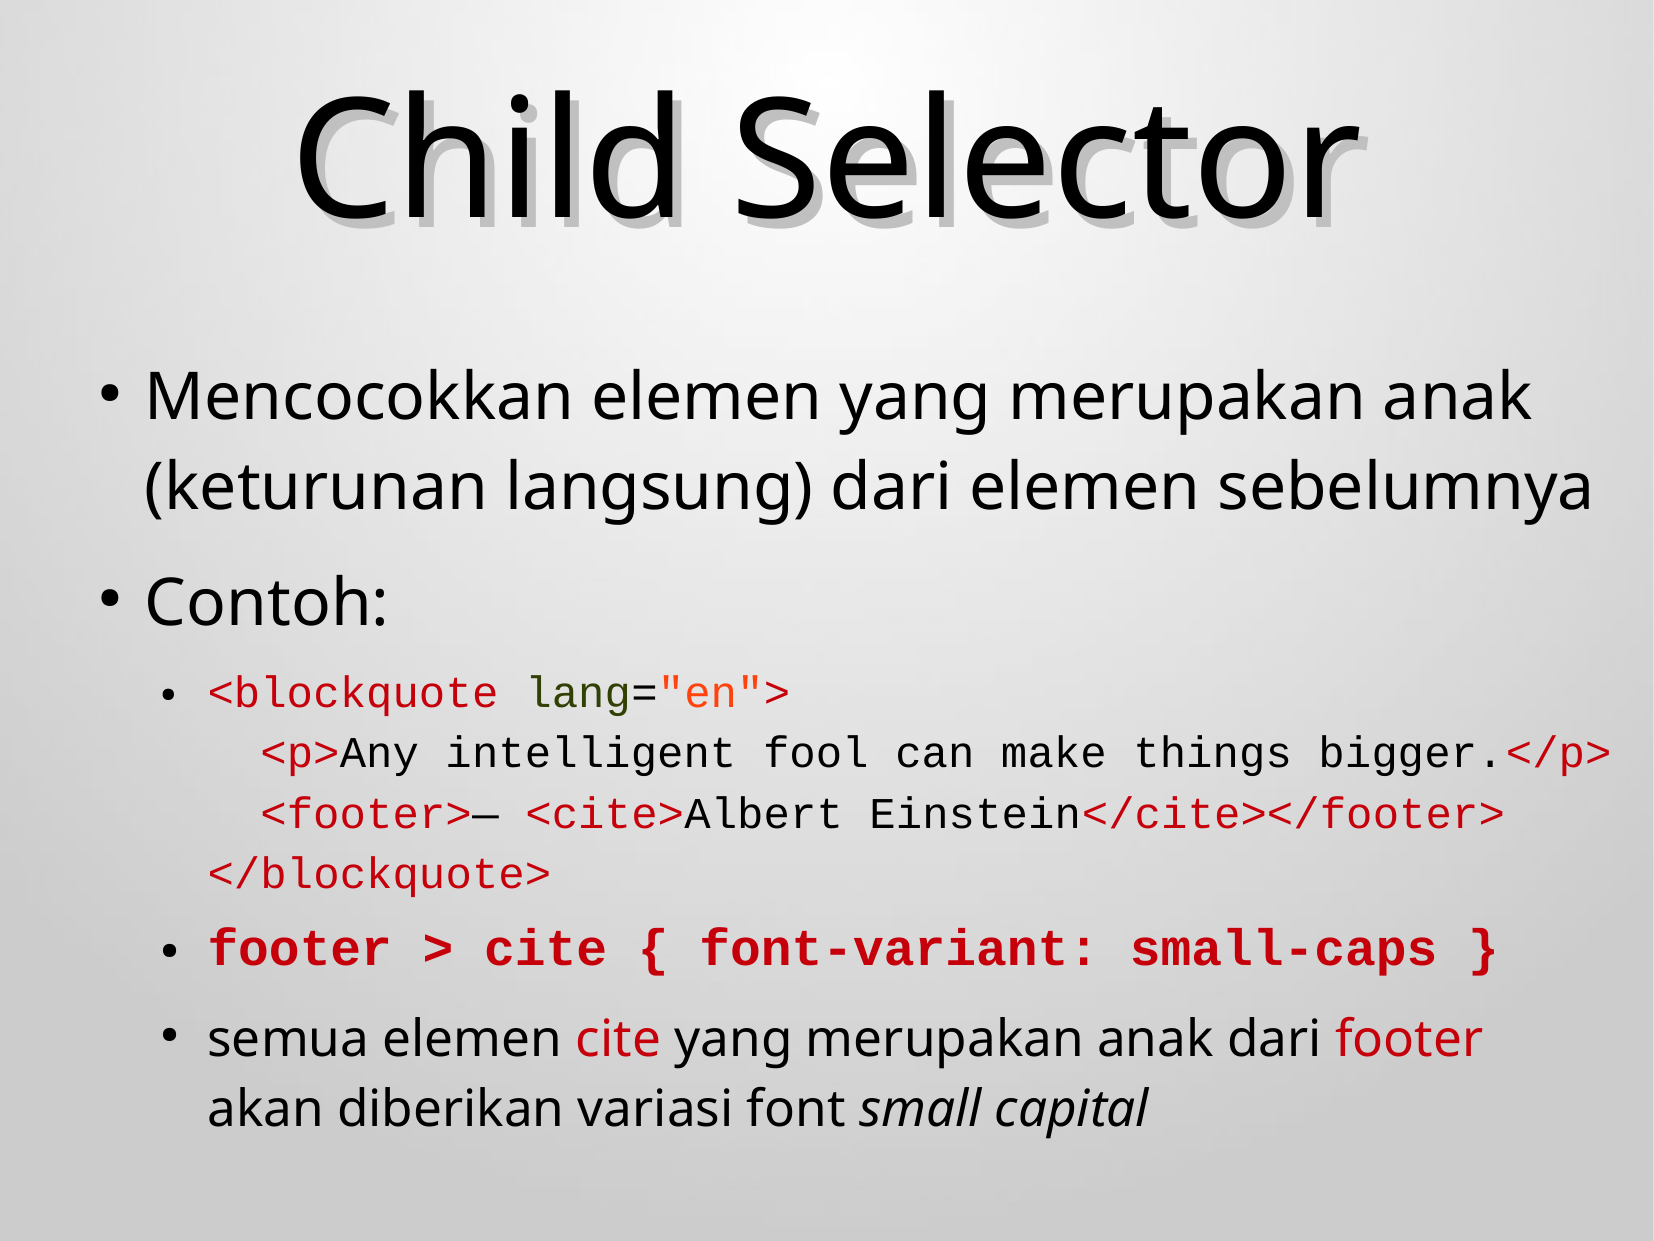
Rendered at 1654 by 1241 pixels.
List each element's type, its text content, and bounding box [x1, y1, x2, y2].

picture [0, 0, 1654, 1241]
title Child Selector [82, 49, 1571, 257]
list Mencocokkan elemen yang merupakan anak (keturunan langsung) dari elemen sebelumnya Contoh: <blockquote lang="en"> <p>Any intelligent fool can make things bigger.</p> <footer>— <cite>Albert Einstein</cite></footer> </blockquote> footer > cite { font-variant: small-caps } semua elemen cite yang merupakan anak dari footer akan diberikan variasi font small capital [82, 349, 1613, 1168]
